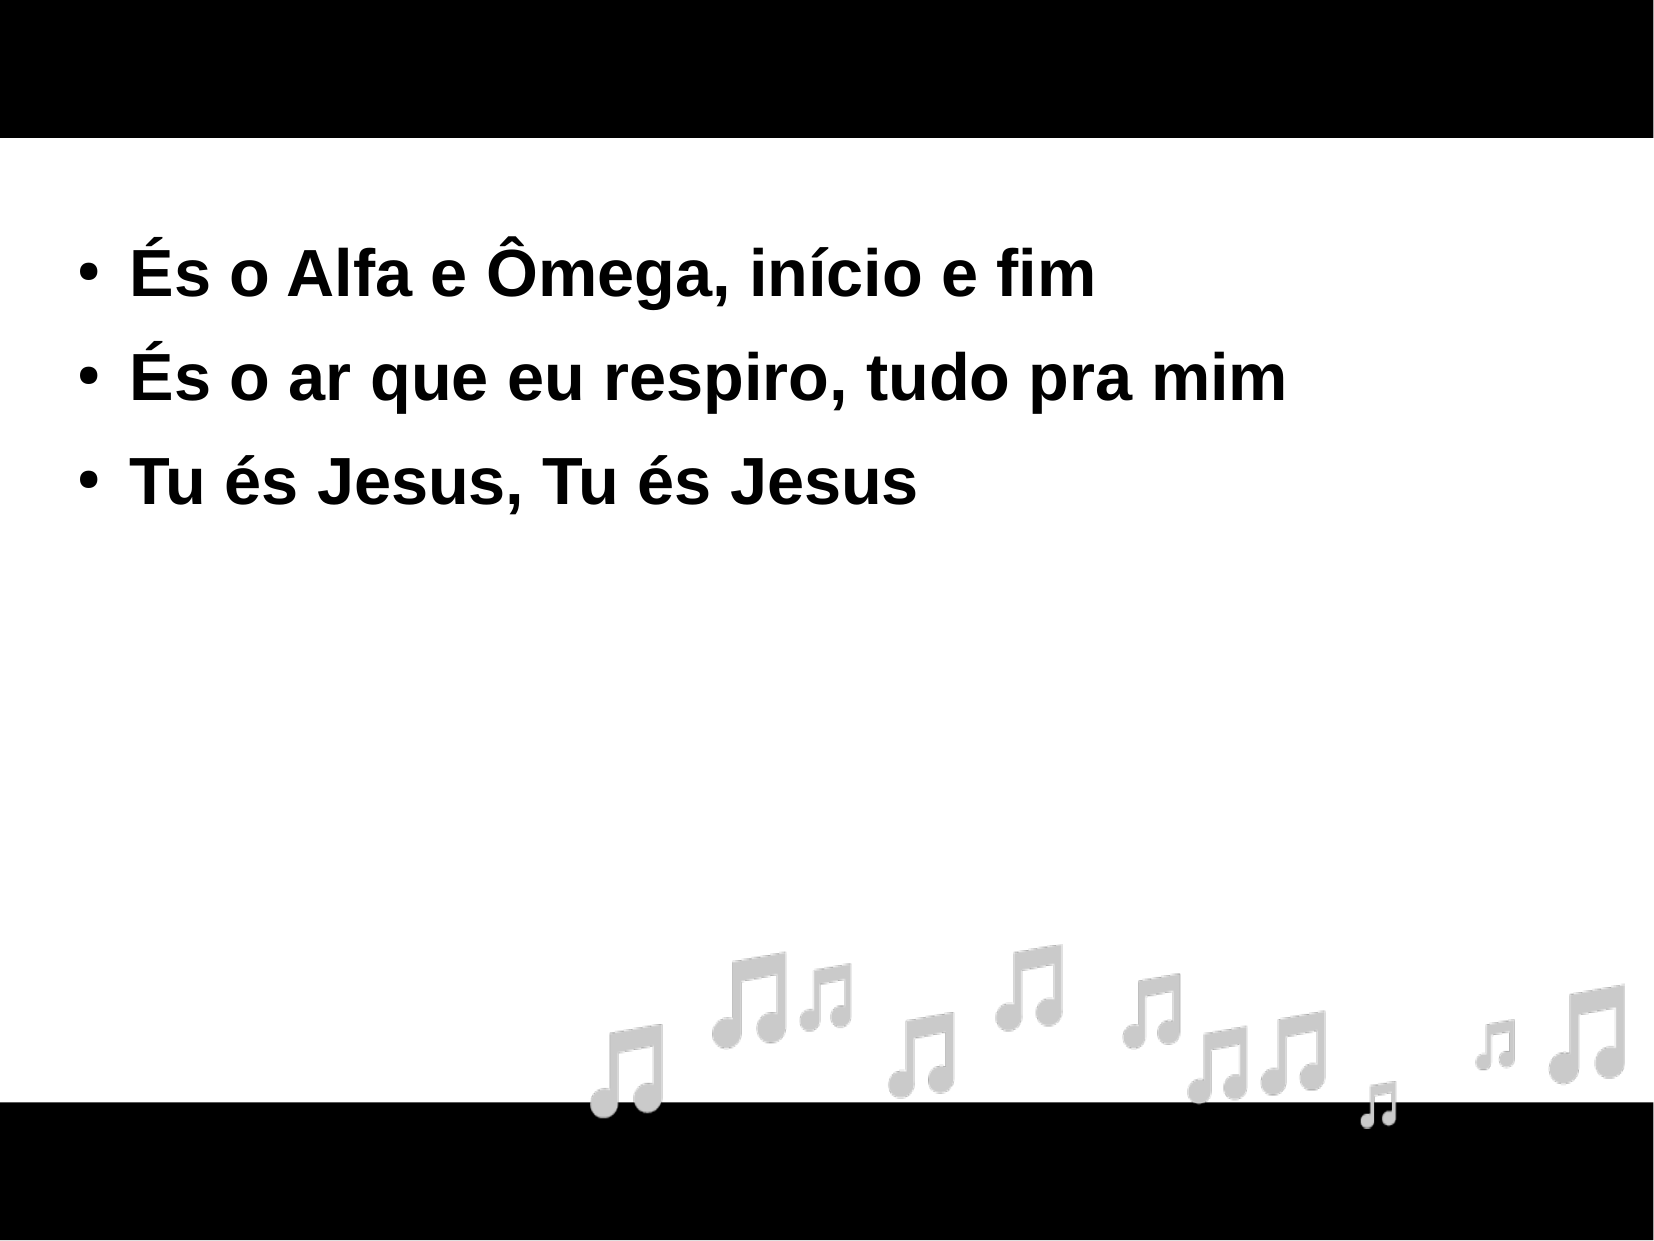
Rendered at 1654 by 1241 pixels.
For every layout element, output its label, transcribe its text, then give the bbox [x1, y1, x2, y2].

list És o Alfa e Ômega, início e fim És o ar que eu respiro, tudo pra mim Tu és Jesus, Tu és Jesus [59, 236, 1595, 1024]
